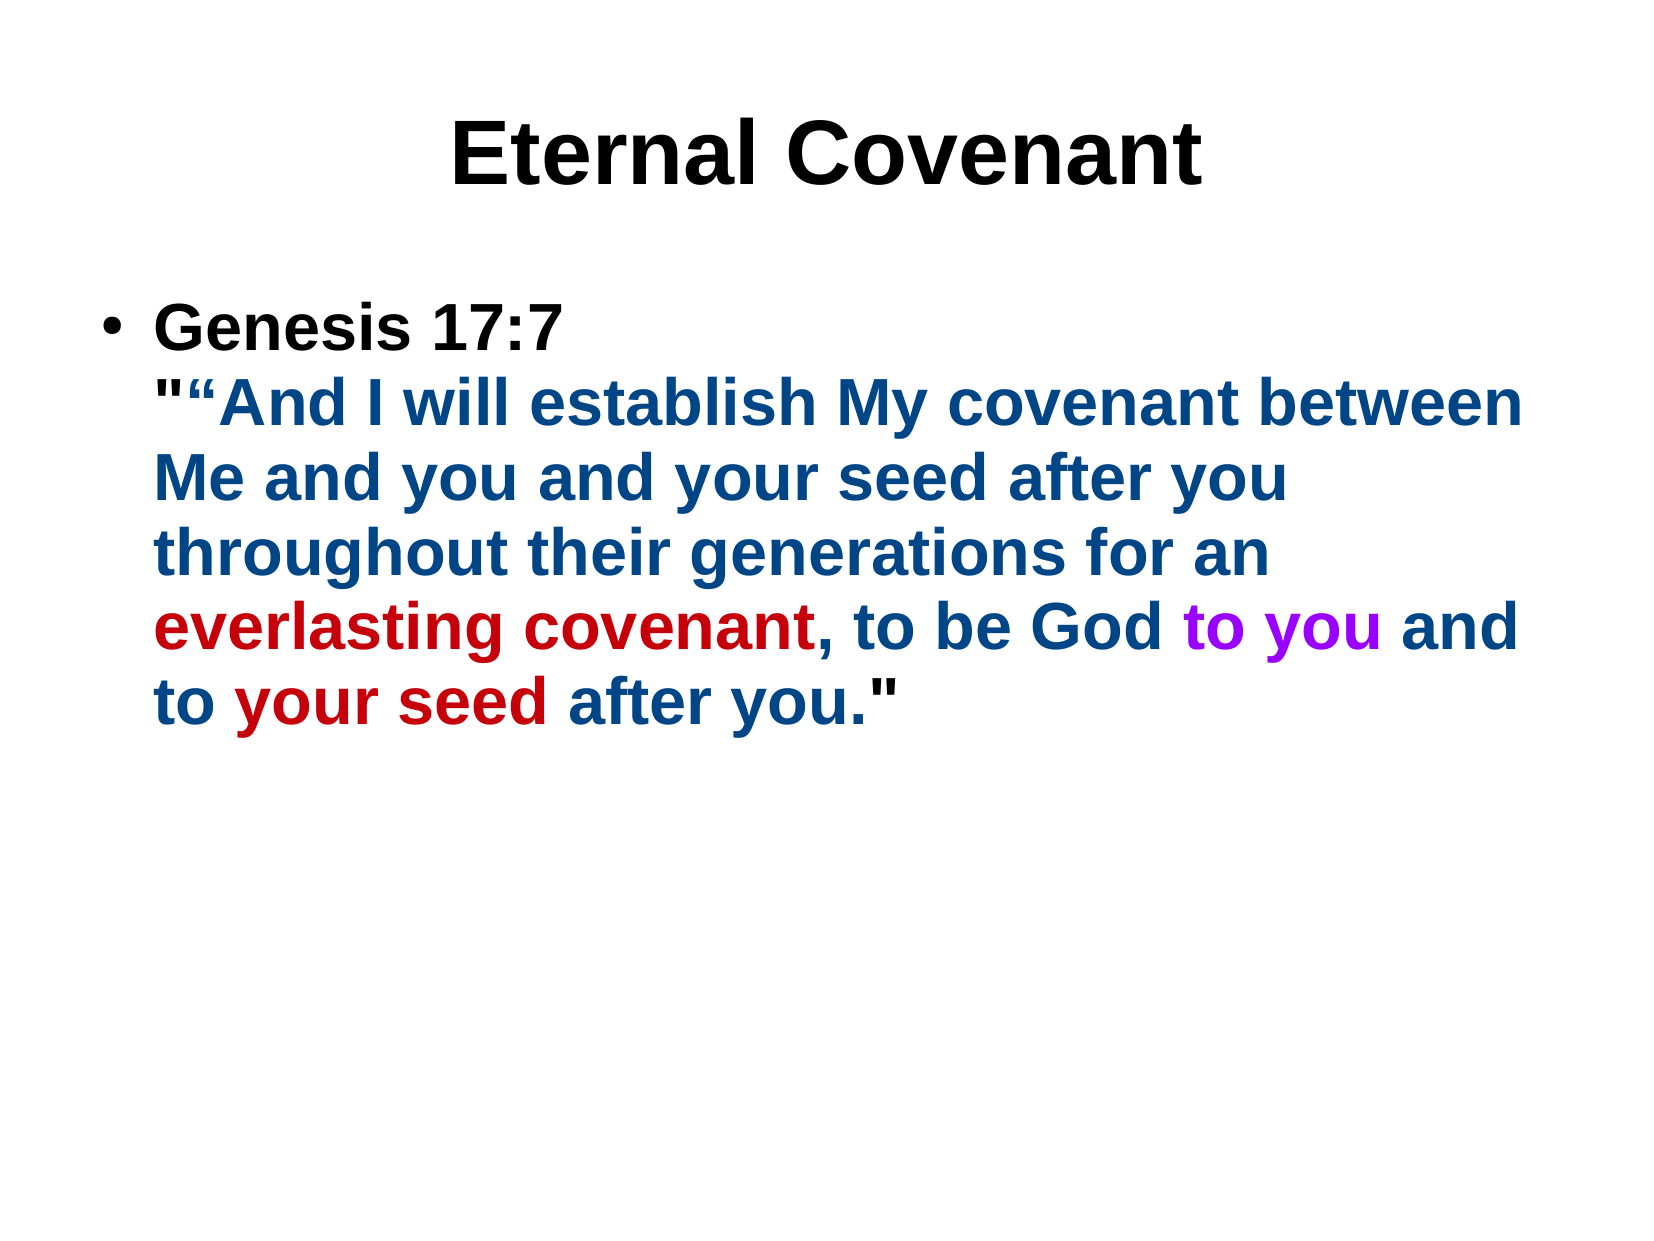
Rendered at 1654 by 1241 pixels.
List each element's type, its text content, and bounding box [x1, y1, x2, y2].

title Eternal Covenant [82, 49, 1571, 257]
list Genesis 17:7 "“And I will establish My covenant between Me and you and your seed after you throughout their generations for an everlasting covenant, to be God to you and to your seed after you." [82, 290, 1571, 1109]
